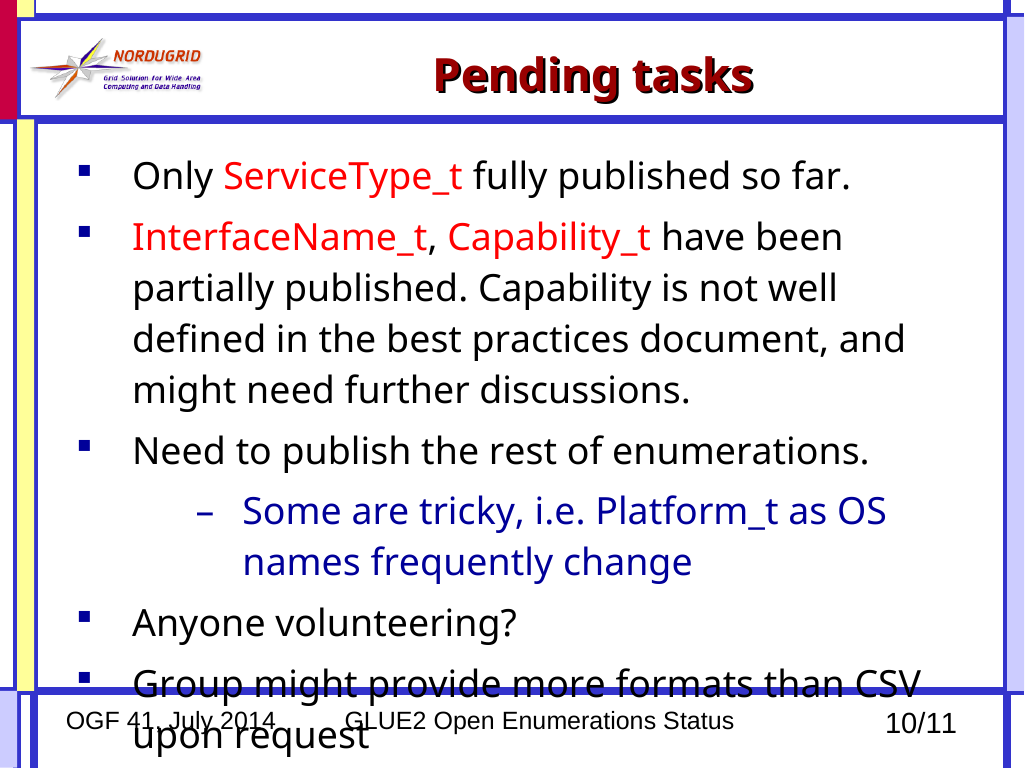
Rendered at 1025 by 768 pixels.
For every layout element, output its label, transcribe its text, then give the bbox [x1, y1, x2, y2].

picture [27, 34, 205, 101]
title Pending tasks [255, 41, 931, 106]
list Only ServiceType_t fully published so far. InterfaceName_t, Capability_t have been partially published. Capability is not well defined in the best practices document, and might need further discussions. Need to publish the rest of enumerations. Some are tricky, i.e. Platform_t as OS names frequently change Anyone volunteering? Group might provide more formats than CSV upon request [37, 150, 960, 682]
